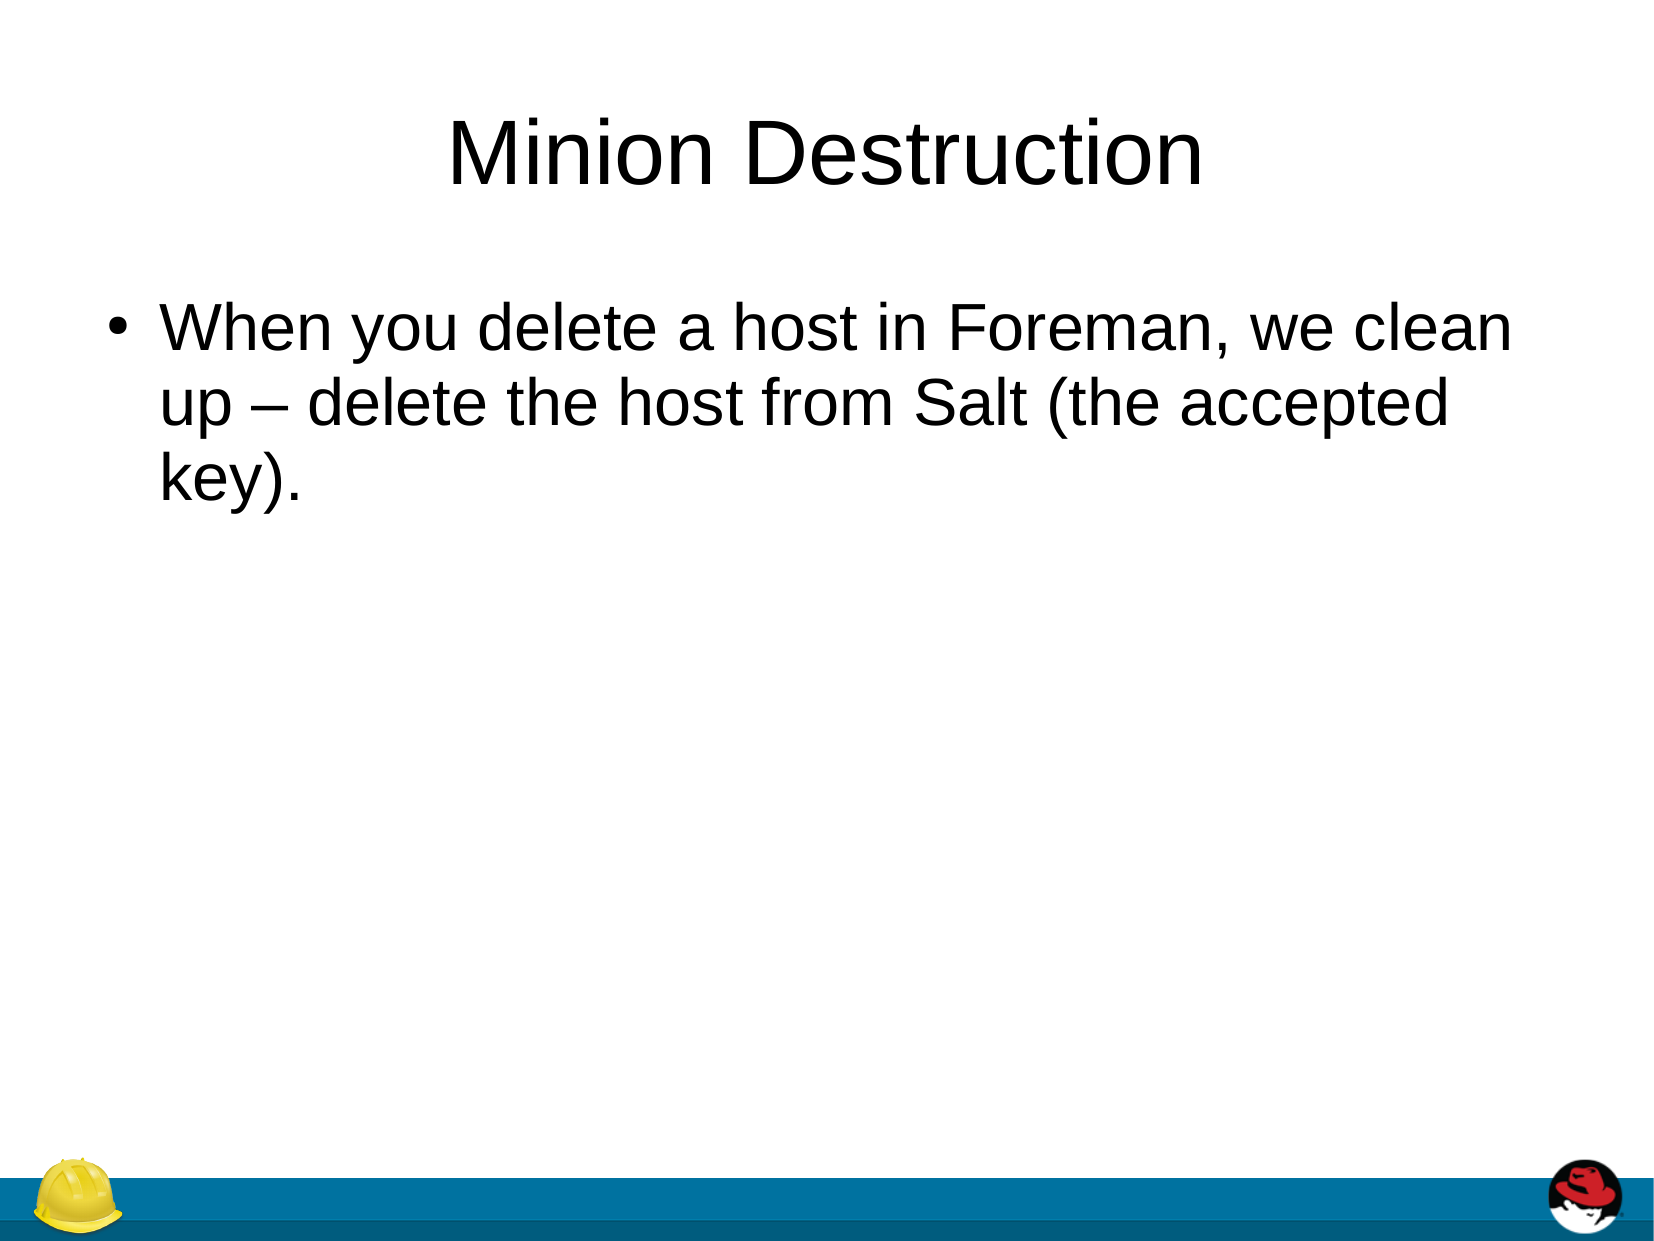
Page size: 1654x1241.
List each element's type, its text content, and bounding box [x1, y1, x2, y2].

picture [23, 1145, 130, 1235]
title Minion Destruction [82, 49, 1571, 257]
picture [1547, 1157, 1630, 1233]
list When you delete a host in Foreman, we clean up – delete the host from Salt (the accepted key). [88, 290, 1577, 1010]
